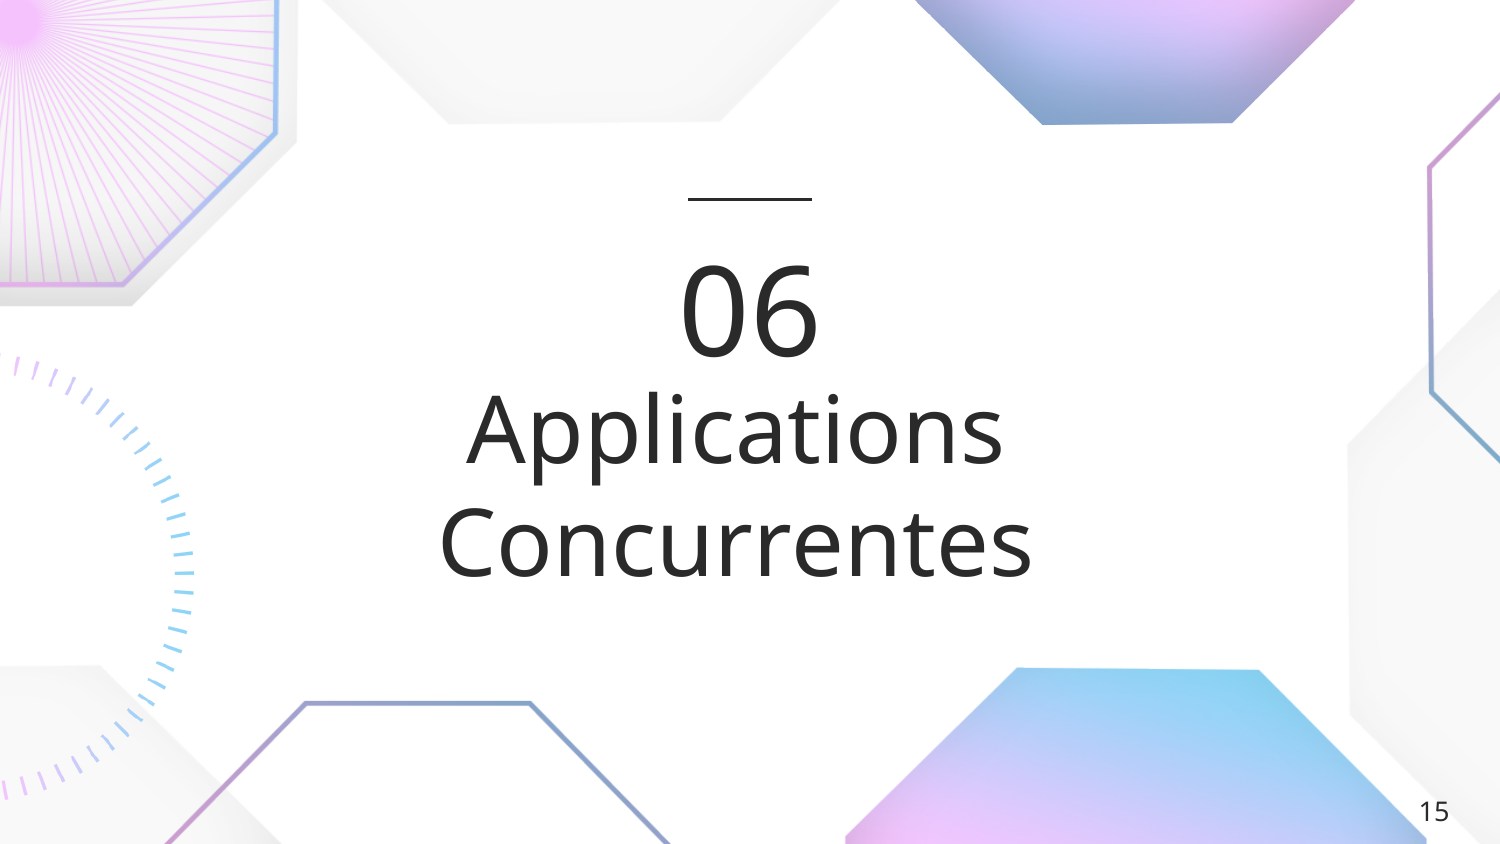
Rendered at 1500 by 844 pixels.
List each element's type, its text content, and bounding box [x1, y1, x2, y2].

title Applications Concurrentes [277, 354, 1195, 494]
title 06 [640, 216, 860, 355]
slide_number 15 [1403, 779, 1494, 844]
picture [0, 339, 696, 844]
picture [842, 0, 1500, 844]
picture [0, 0, 1369, 309]
